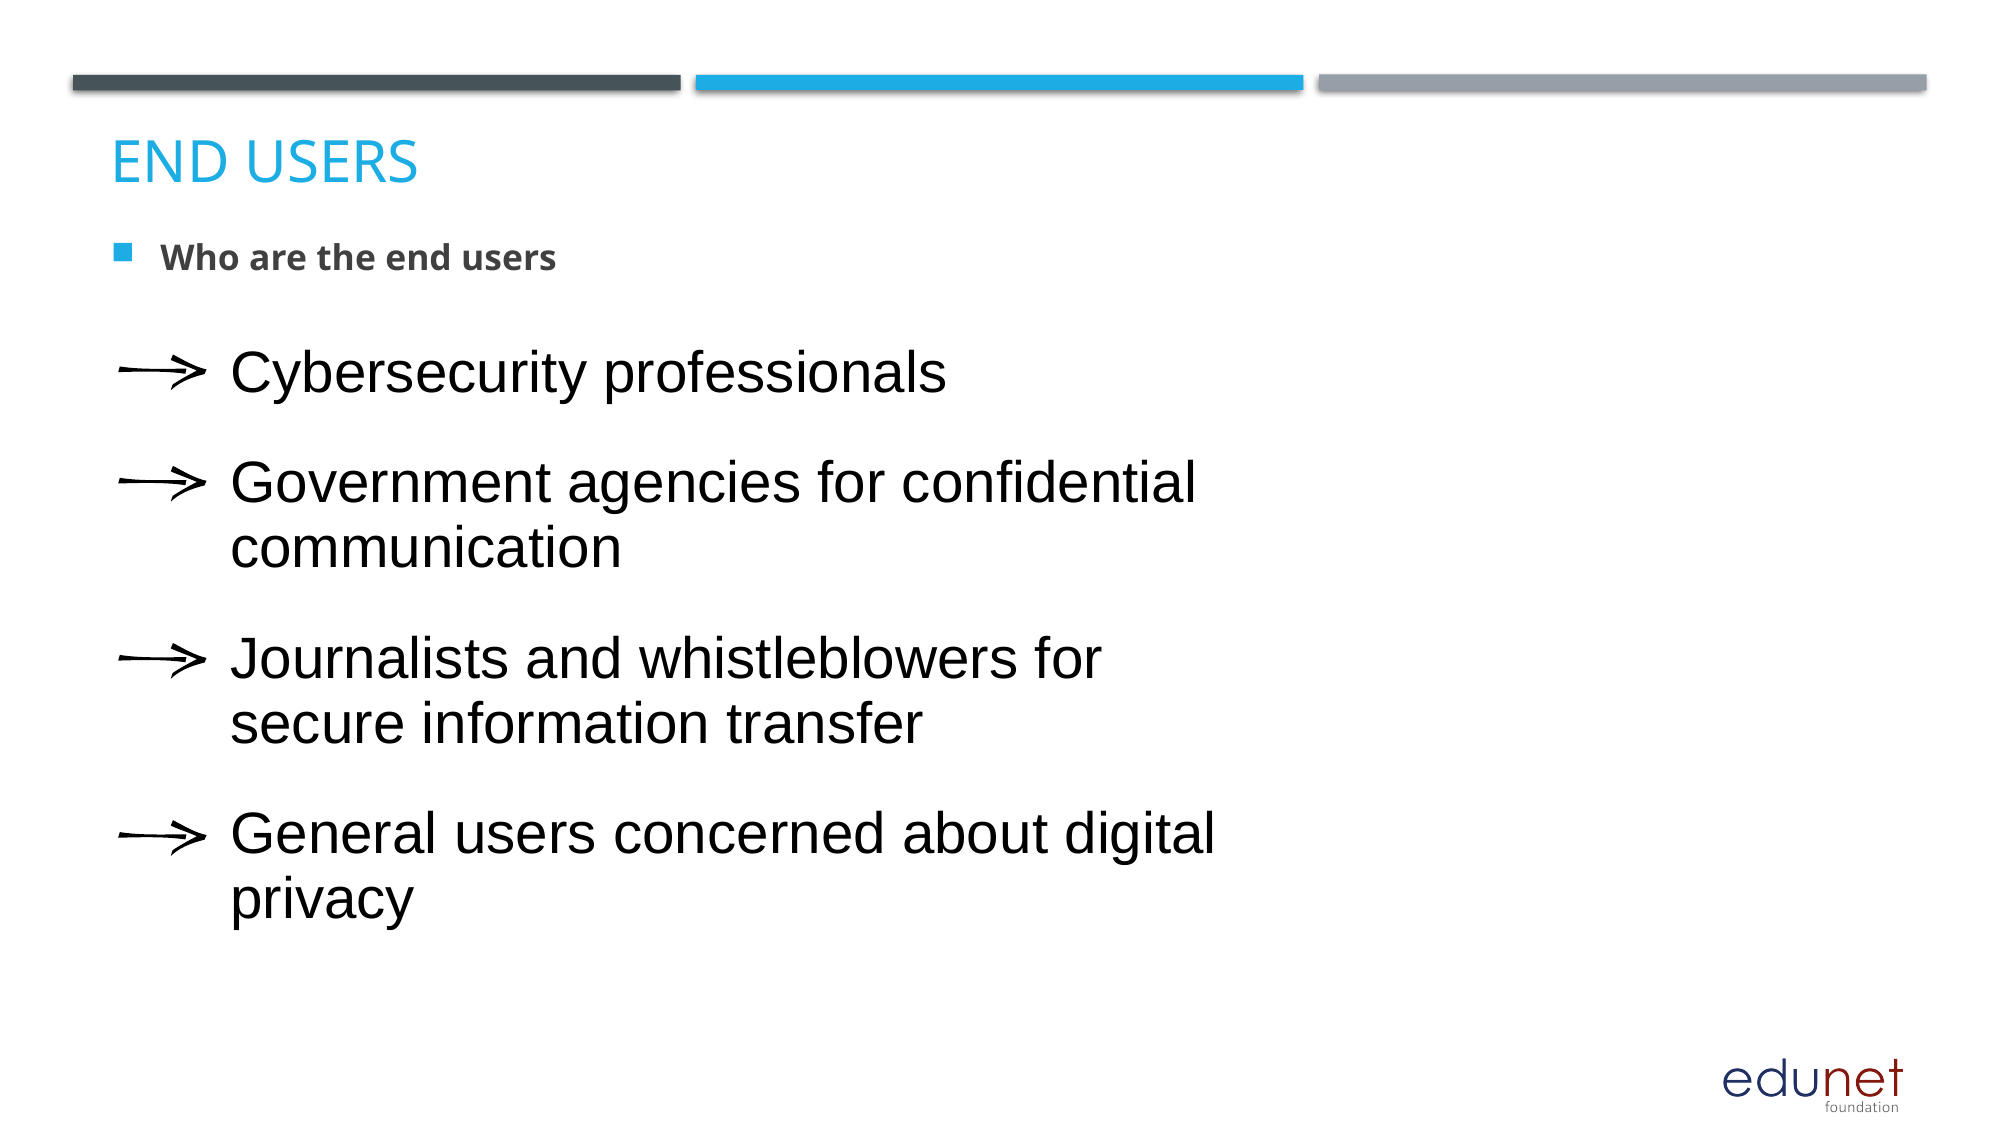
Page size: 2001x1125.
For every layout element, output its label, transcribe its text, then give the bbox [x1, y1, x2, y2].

title End users [95, 115, 1905, 203]
text_box Cybersecurity professionals Government agencies for confidential communication Journalists and whistleblowers for secure information transfer General users concerned about digital privacy [118, 332, 1300, 1004]
picture [1719, 1056, 1905, 1116]
picture [118, 465, 207, 503]
picture [118, 819, 207, 857]
picture [118, 354, 207, 391]
list Who are the end users [95, 213, 1063, 296]
picture [118, 642, 207, 680]
